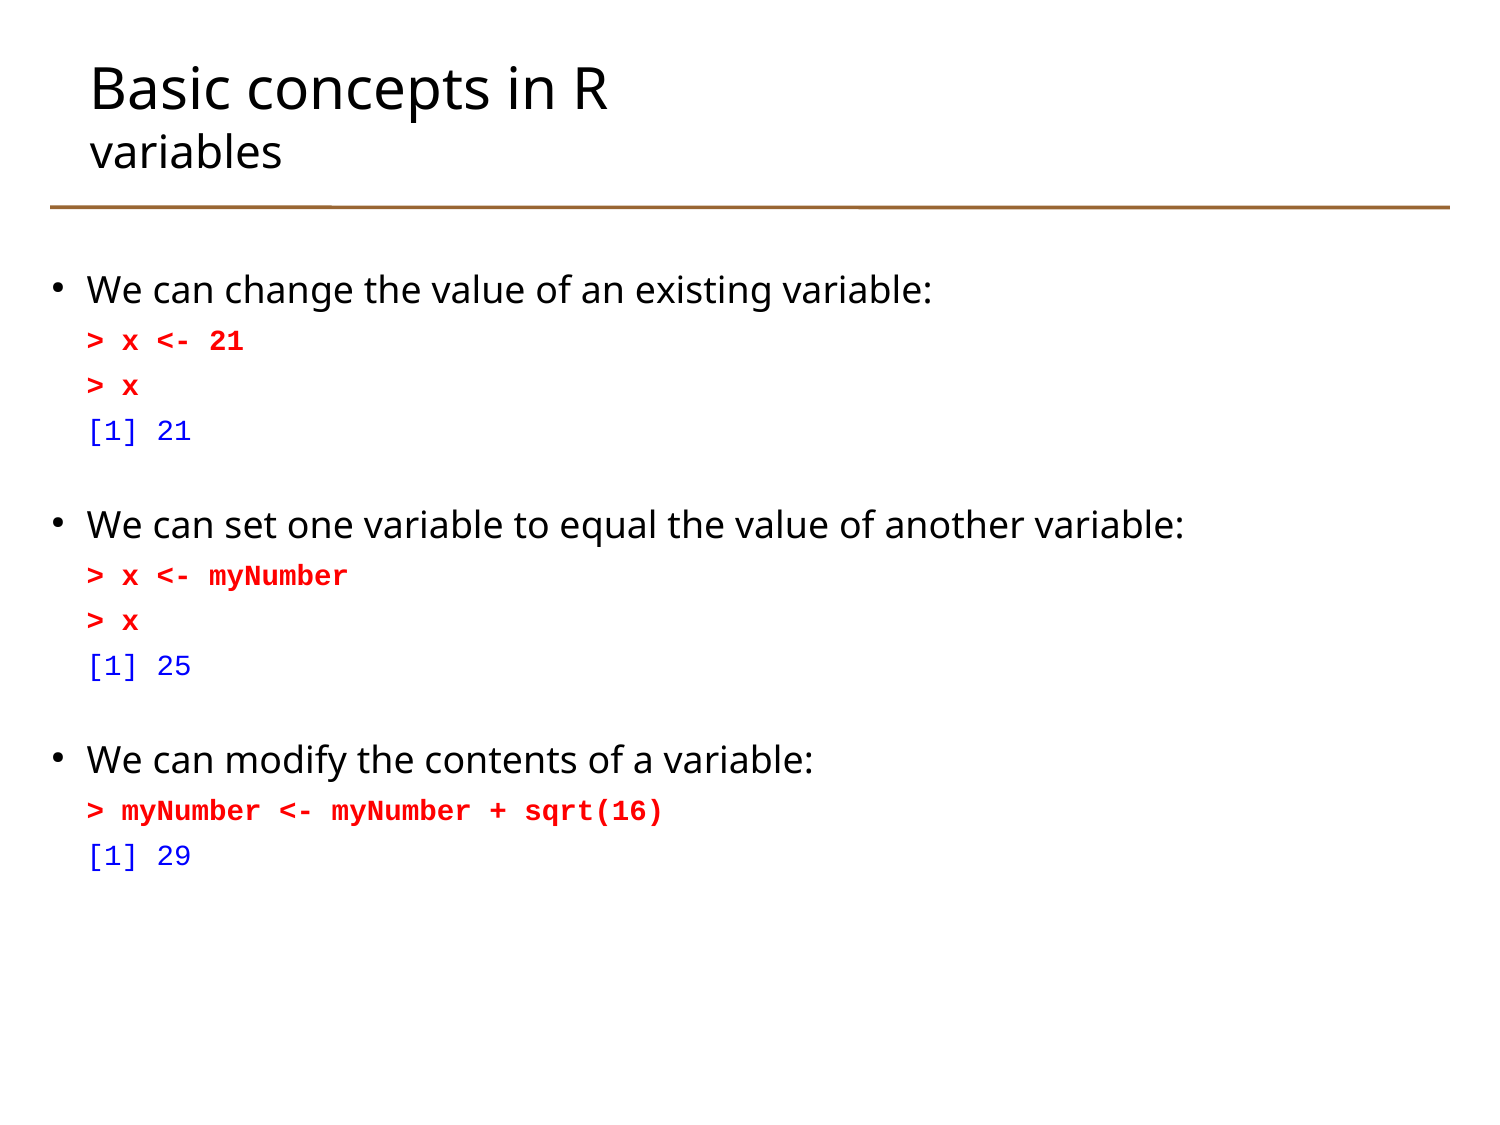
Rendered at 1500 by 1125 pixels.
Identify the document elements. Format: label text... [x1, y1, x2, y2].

list We can change the value of an existing variable: > x <- 21 > x [1] 21 We can set one variable to equal the value of another variable: > x <- myNumber > x [1] 25 We can modify the contents of a variable: > myNumber <- myNumber + sqrt(16) [1] 29 [51, 265, 1398, 1008]
title Basic concepts in R variables [75, 41, 1422, 256]
